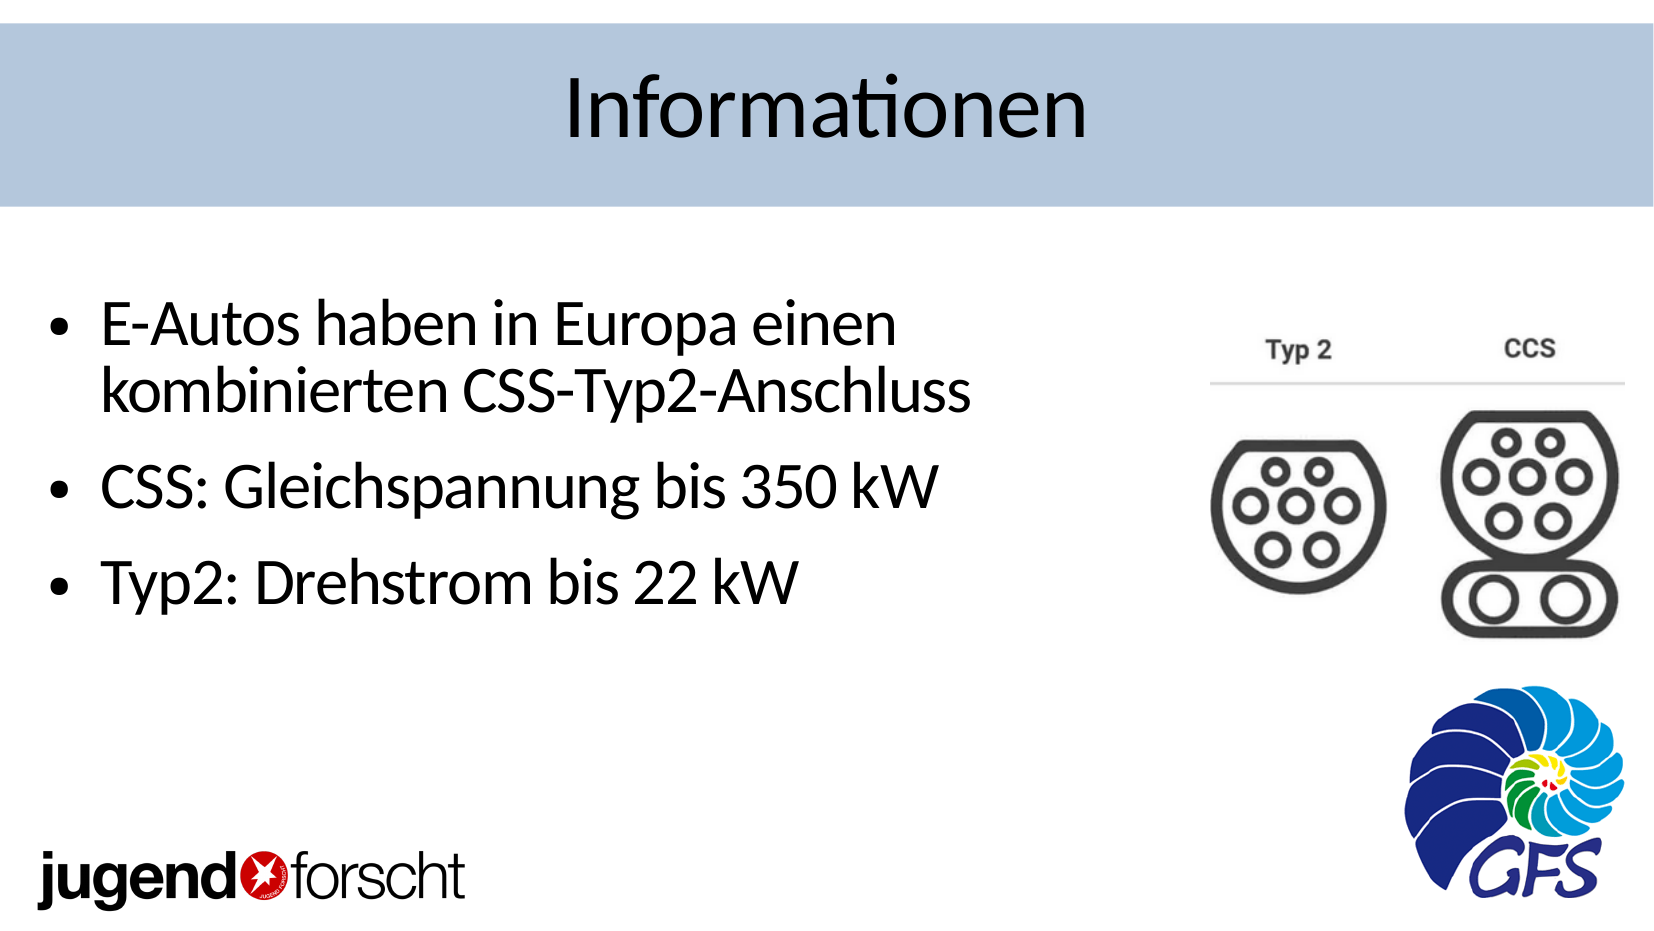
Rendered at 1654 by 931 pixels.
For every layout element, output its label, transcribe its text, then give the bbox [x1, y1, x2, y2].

picture [29, 857, 473, 916]
list E-Autos haben in Europa einen kombinierten CSS-Typ2-Anschluss CSS: Gleichspannung bis 350 kW Typ2: Drehstrom bis 22 kW [29, 295, 1211, 857]
picture [1387, 679, 1643, 916]
picture [1210, 330, 1625, 650]
title Informationen [0, 23, 1654, 207]
